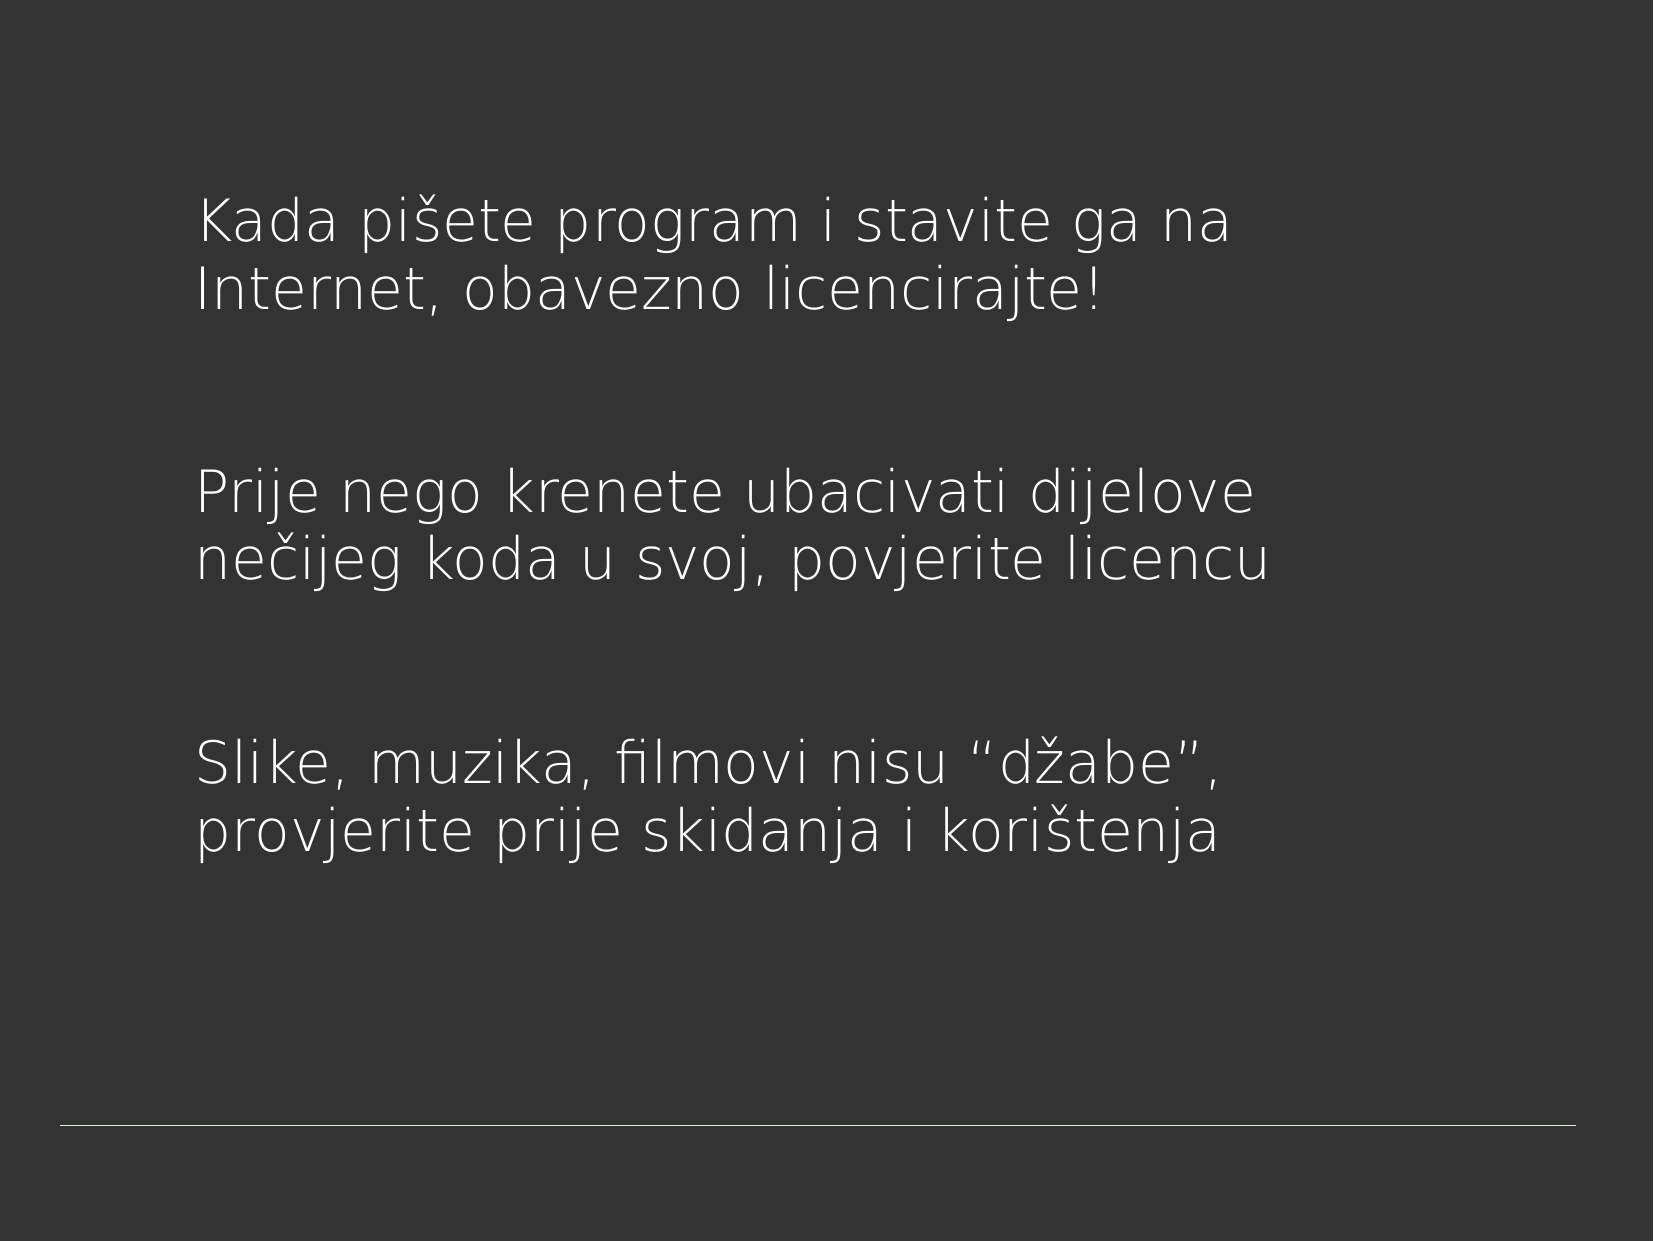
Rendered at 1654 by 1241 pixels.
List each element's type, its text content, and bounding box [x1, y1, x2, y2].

text_box Kada pišete program i stavite ga na Internet, obavezno licencirajte! Prije nego krenete ubacivati dijelove nečijeg koda u svoj, povjerite licencu Slike, muzika, filmovi nisu “džabe”, provjerite prije skidanja i korištenja [180, 180, 1426, 931]
subtitle [82, 49, 1571, 1010]
